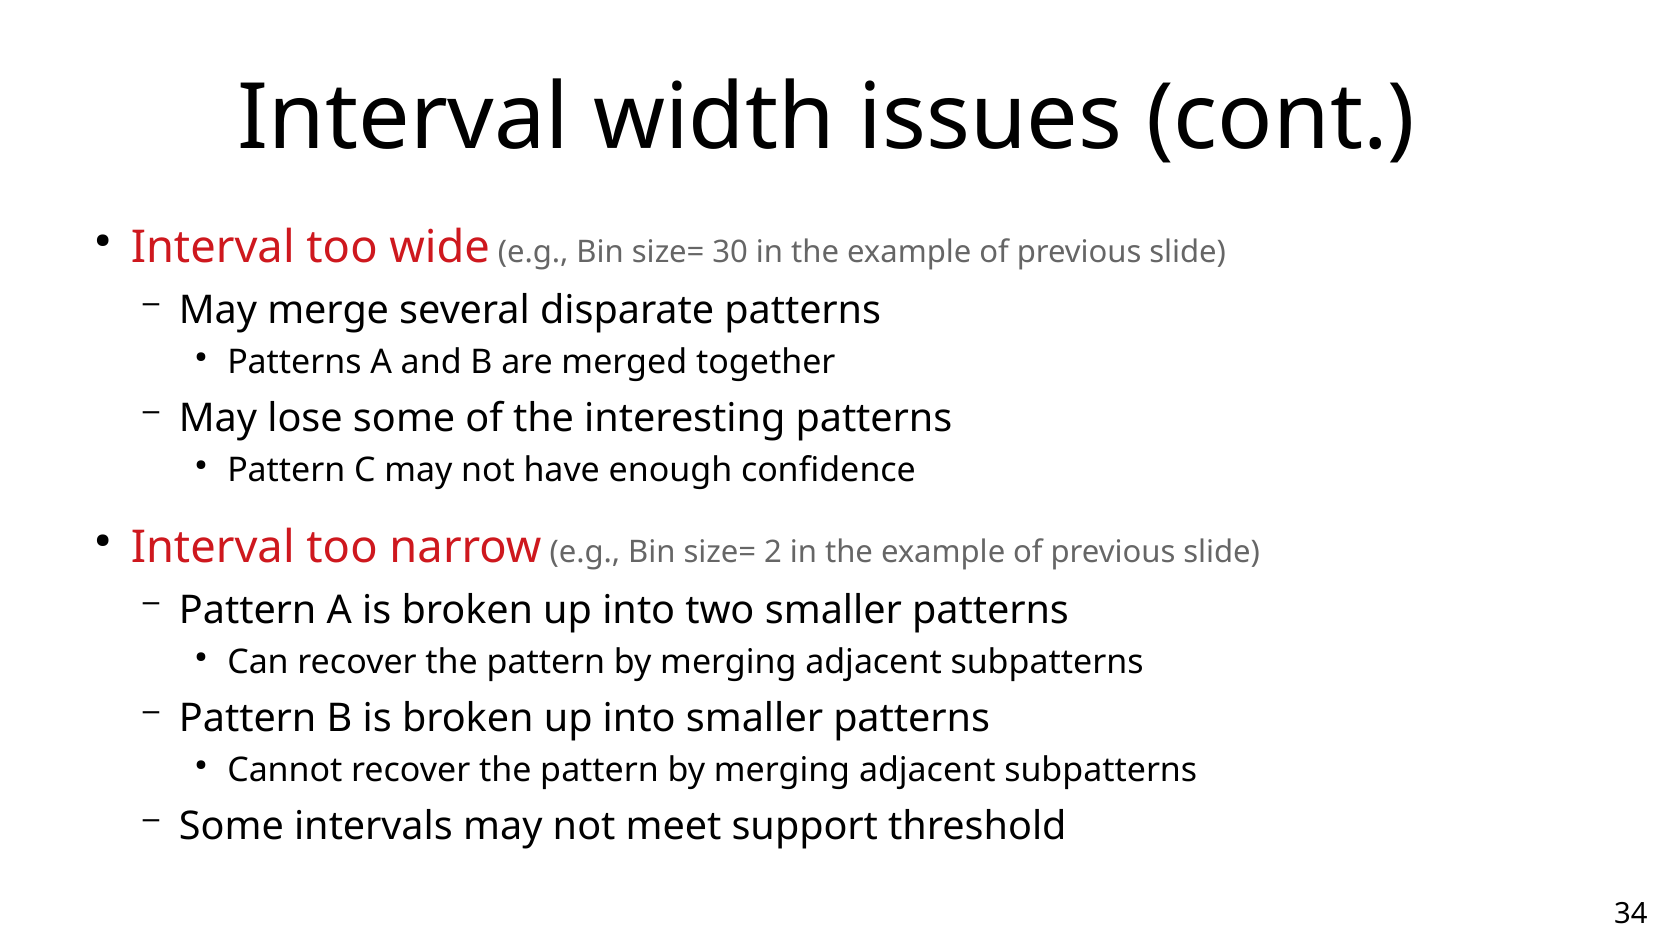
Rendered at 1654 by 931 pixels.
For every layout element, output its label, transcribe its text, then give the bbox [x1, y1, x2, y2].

title Interval width issues (cont.) [82, 1, 1571, 223]
list Interval too wide (e.g., Bin size= 30 in the example of previous slide) May merge several disparate patterns Patterns A and B are merged together May lose some of the interesting patterns Pattern C may not have enough confidence Interval too narrow (e.g., Bin size= 2 in the example of previous slide) Pattern A is broken up into two smaller patterns Can recover the pattern by merging adjacent subpatterns Pattern B is broken up into smaller patterns Cannot recover the pattern by merging adjacent subpatterns Some intervals may not meet support threshold [82, 223, 1571, 858]
